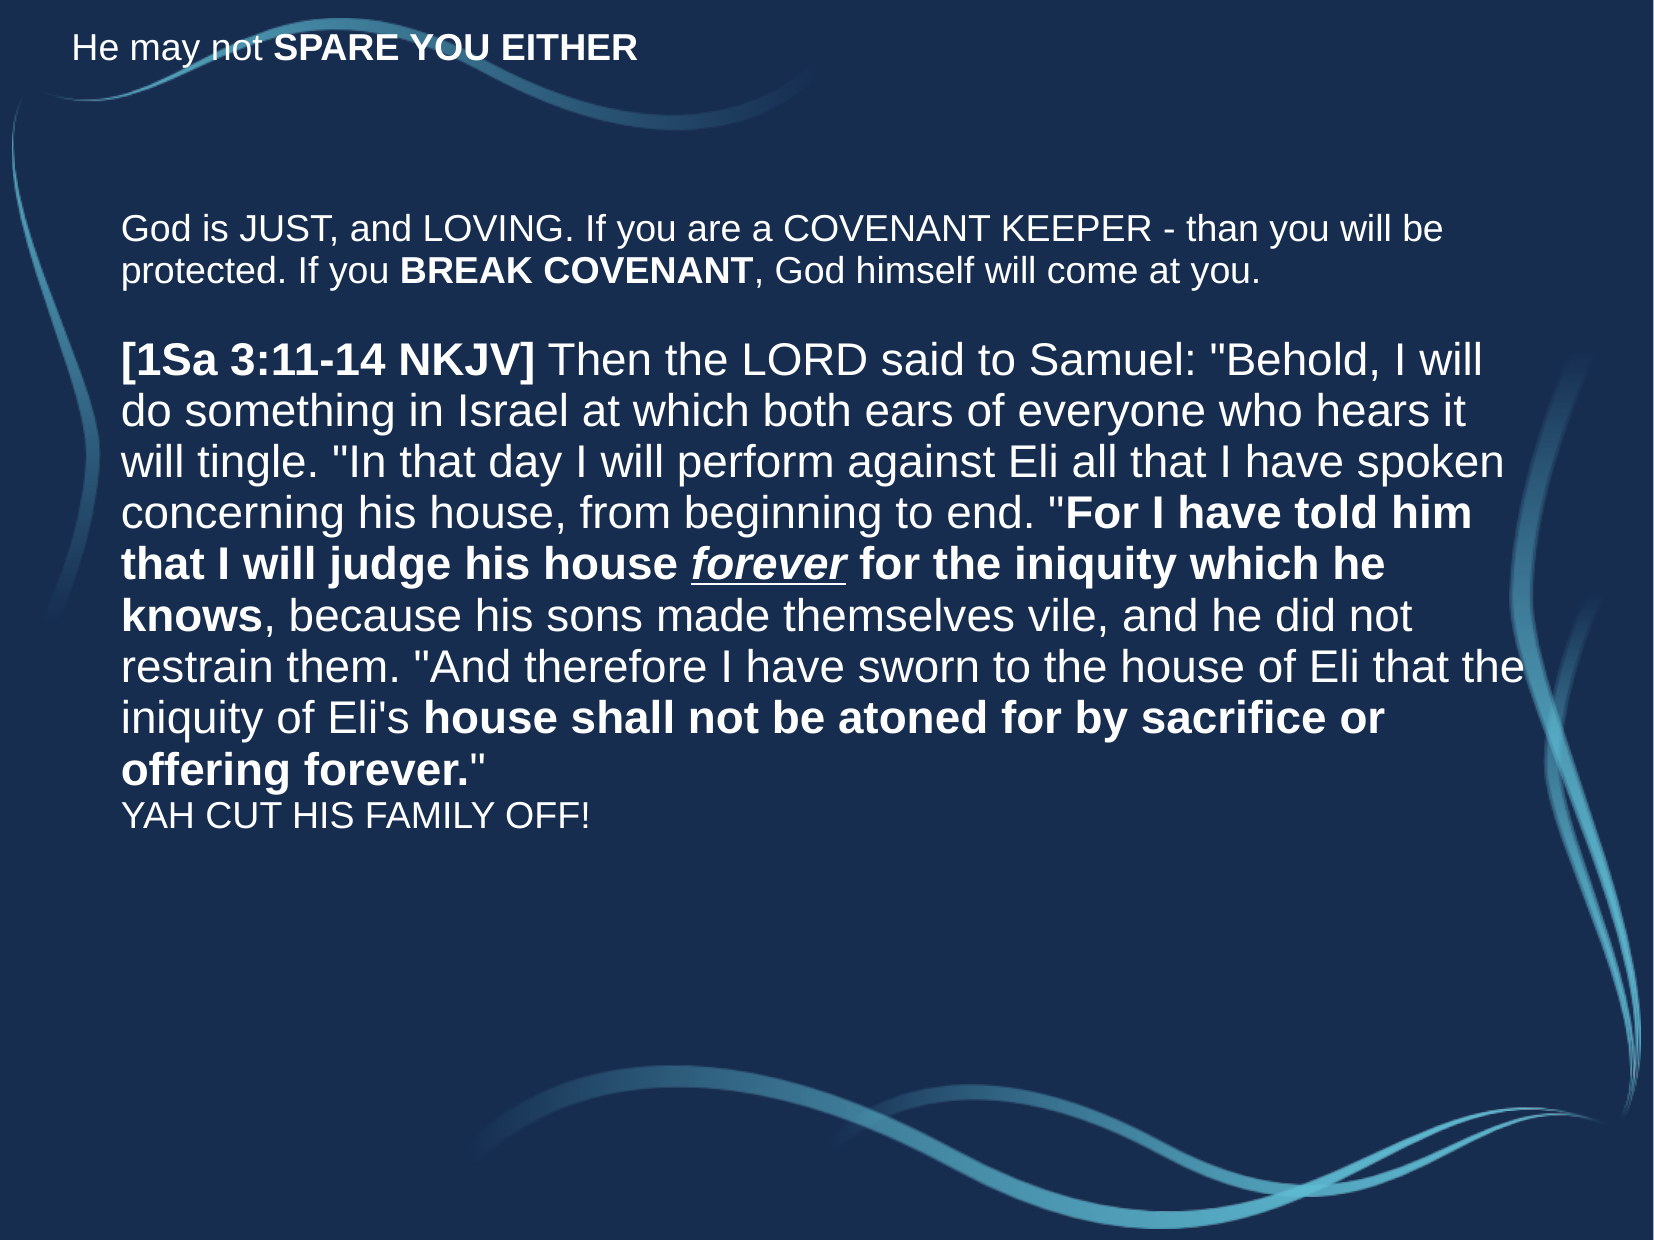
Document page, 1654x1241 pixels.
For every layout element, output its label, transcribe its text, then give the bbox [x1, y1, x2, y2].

picture [460, 346, 1641, 1229]
picture [12, 18, 105, 625]
list God is JUST, and LOVING. If you are a COVENANT KEEPER - than you will be protected. If you BREAK COVENANT, God himself will come at you. [1Sa 3:11-14 NKJV] Then the LORD said to Samuel: "Behold, I will do something in Israel at which both ears of everyone who hears it will tingle. "In that day I will perform against Eli all that I have spoken concerning his house, from beginning to end. "For I have told him that I will judge his house forever for the iniquity which he knows, because his sons made themselves vile, and he did not restrain them. "And therefore I have sworn to the house of Eli that the iniquity of Eli's house shall not be atoned for by sacrifice or offering forever." YAH CUT HIS FAMILY OFF! [102, 200, 1546, 1104]
title He may not SPARE YOU EITHER [56, 18, 1545, 218]
